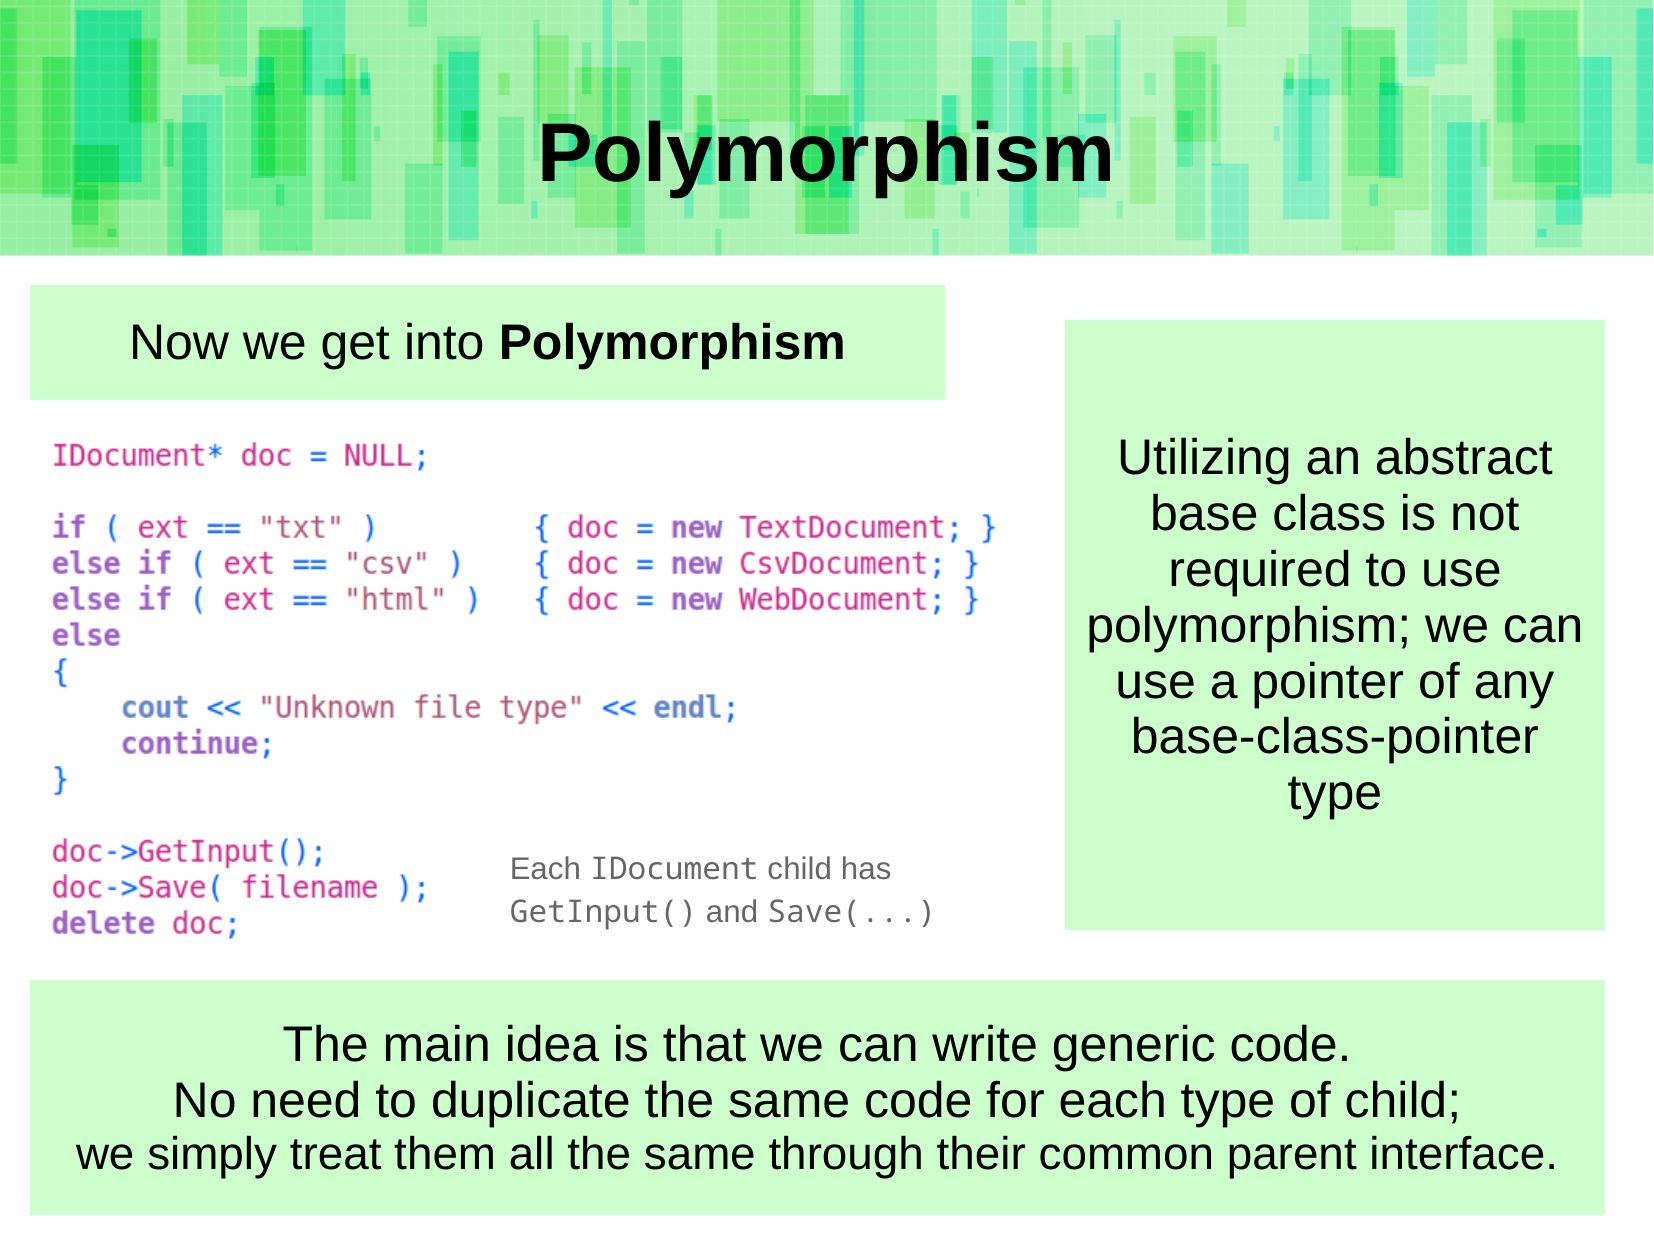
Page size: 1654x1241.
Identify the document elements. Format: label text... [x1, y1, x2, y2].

picture [0, 0, 1654, 1241]
text_box The main idea is that we can write generic code. No need to duplicate the same code for each type of child; we simply treat them all the same through their common parent interface. [30, 979, 1606, 1216]
text_box Utilizing an abstract base class is not required to use polymorphism; we can use a pointer of any base-class-pointer type [1065, 319, 1606, 931]
text_box Each IDocument child has GetInput() and Save(...) [495, 839, 991, 931]
text_box Now we get into Polymorphism [30, 285, 946, 401]
title Polymorphism [82, 49, 1571, 257]
